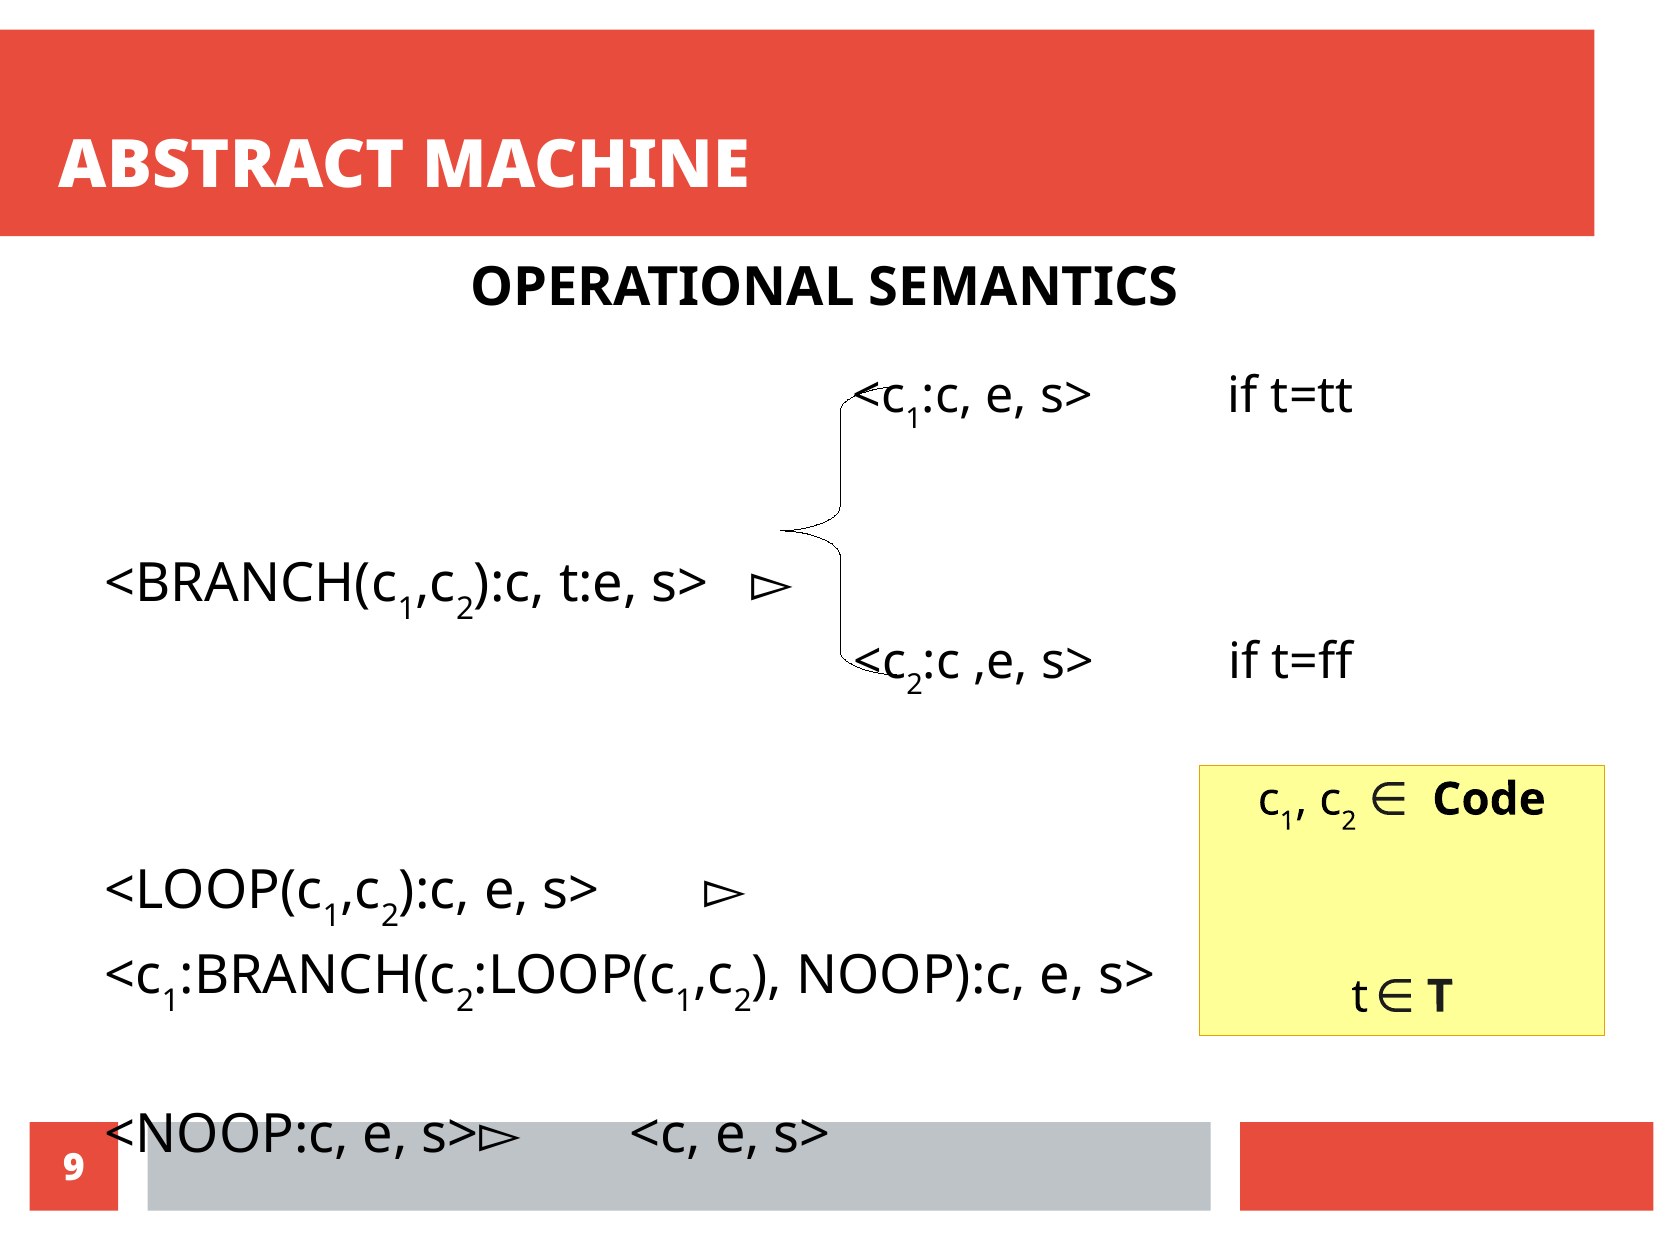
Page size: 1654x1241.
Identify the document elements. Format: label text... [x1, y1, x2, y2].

text_box OPERATIONAL SEMANTICS <BRANCH(c1,c2):c, t:e, s> ▻ <LOOP(c1,c2):c, e, s> ▻ <c1:BRANCH(c2:LOOP(c1,c2), NOOP):c, e, s> <NOOP:c, e, s> ▻ <c, e, s> [90, 240, 1561, 1128]
title ABSTRACT MACHINE [59, 59, 1595, 207]
text_box c1, c2 ∈ Code t ∈ T [1199, 765, 1605, 1036]
text_box <c1:c, e, s> if t=tt <c2:c ,e, s> if t=ff [780, 387, 901, 675]
